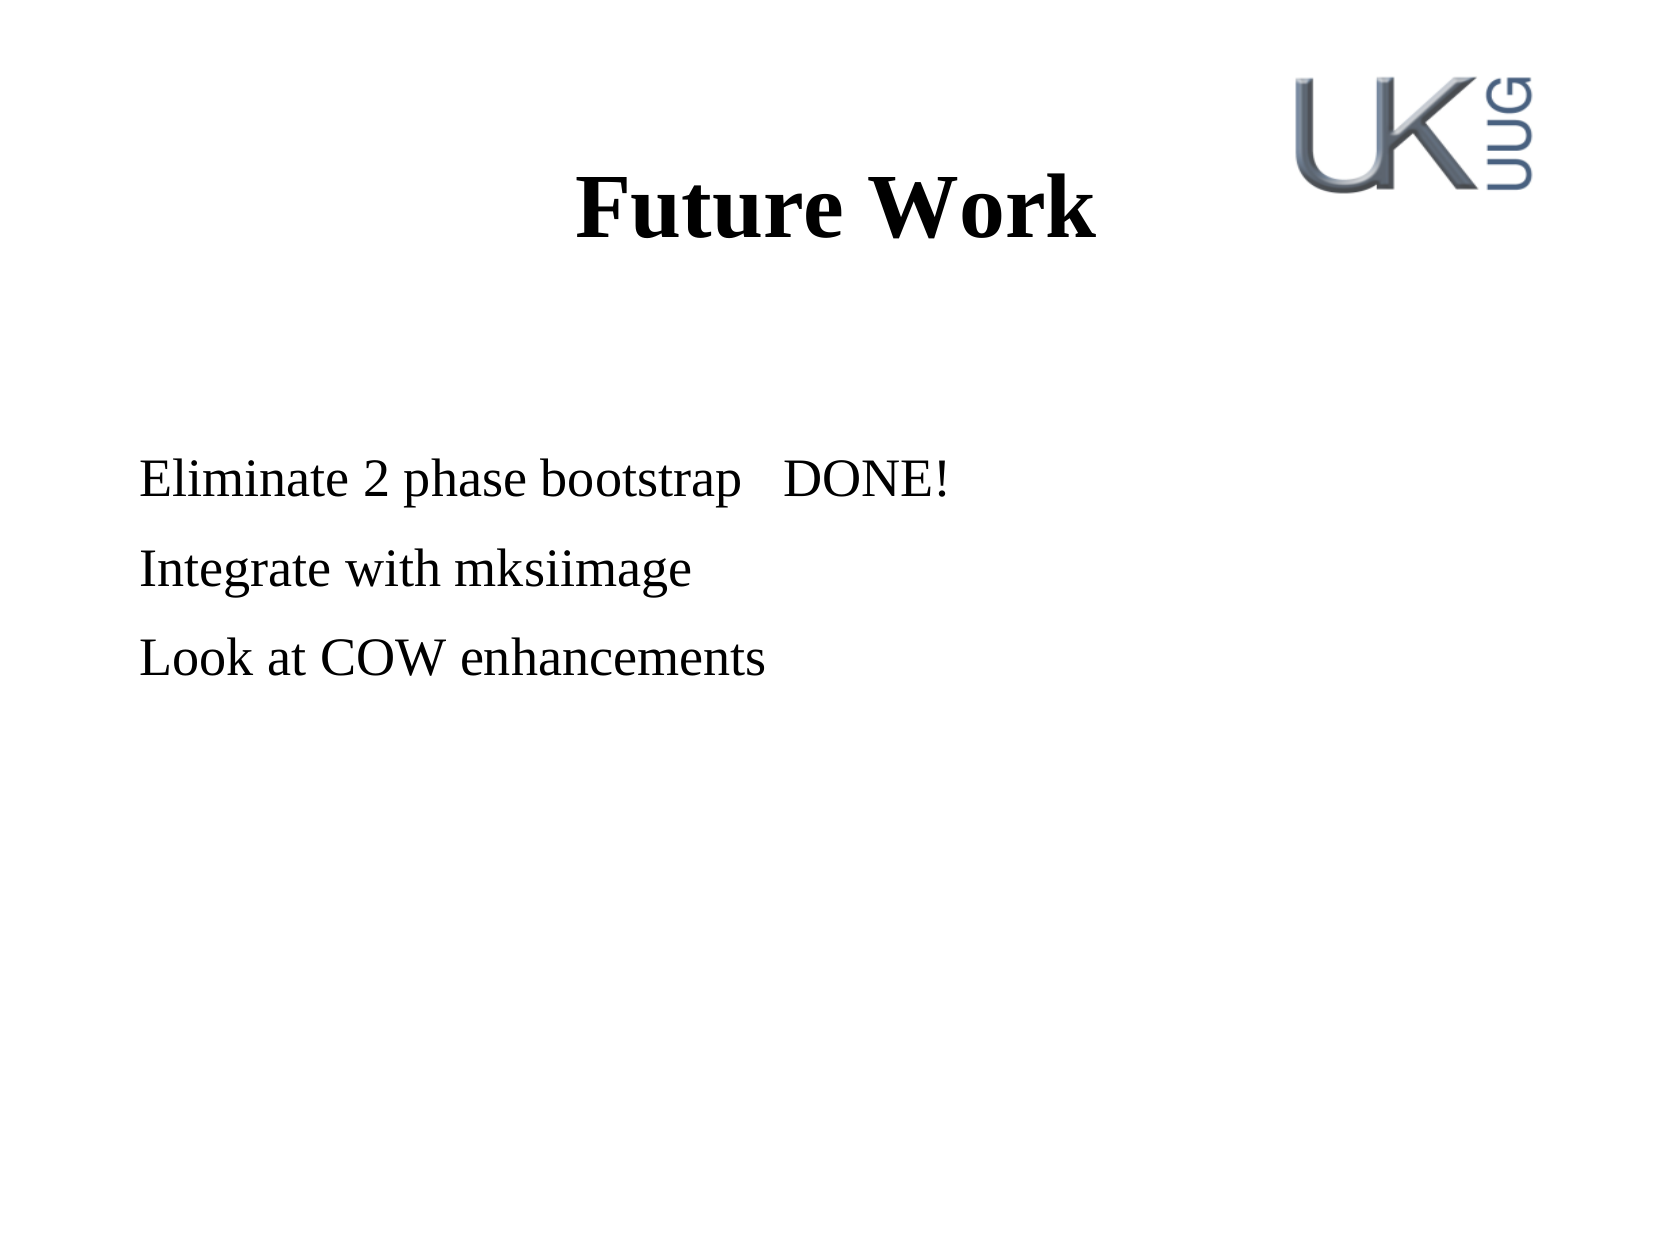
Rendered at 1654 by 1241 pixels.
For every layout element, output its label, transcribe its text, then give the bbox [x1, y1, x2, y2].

picture [1289, 74, 1538, 196]
title Future Work [121, 102, 1534, 311]
list Eliminate 2 phase bootstrap DONE! Integrate with mksiimage Look at COW enhancements [121, 344, 1534, 1127]
